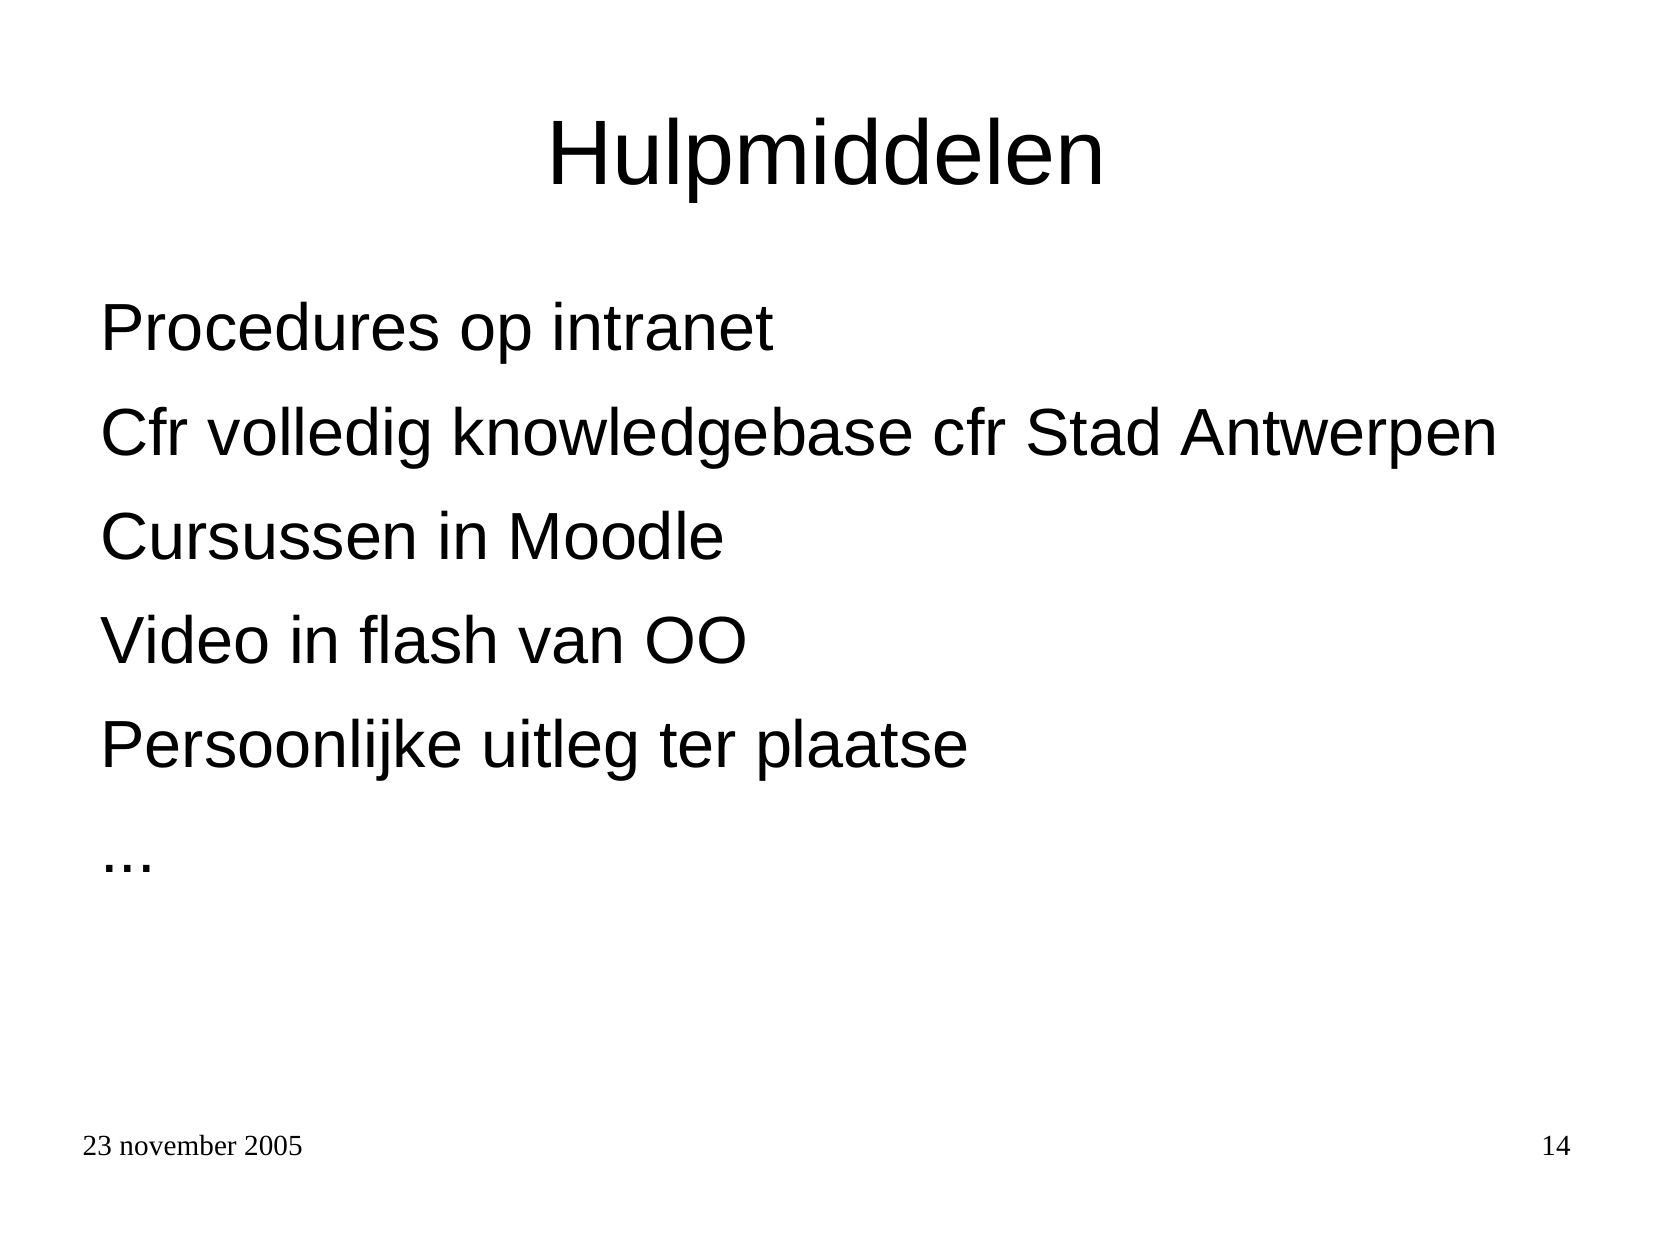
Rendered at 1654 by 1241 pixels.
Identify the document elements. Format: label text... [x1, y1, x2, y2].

list Procedures op intranet Cfr volledig knowledgebase cfr Stad Antwerpen Cursussen in Moodle Video in flash van OO Persoonlijke uitleg ter plaatse ... [82, 290, 1571, 1109]
title Hulpmiddelen [82, 49, 1571, 257]
